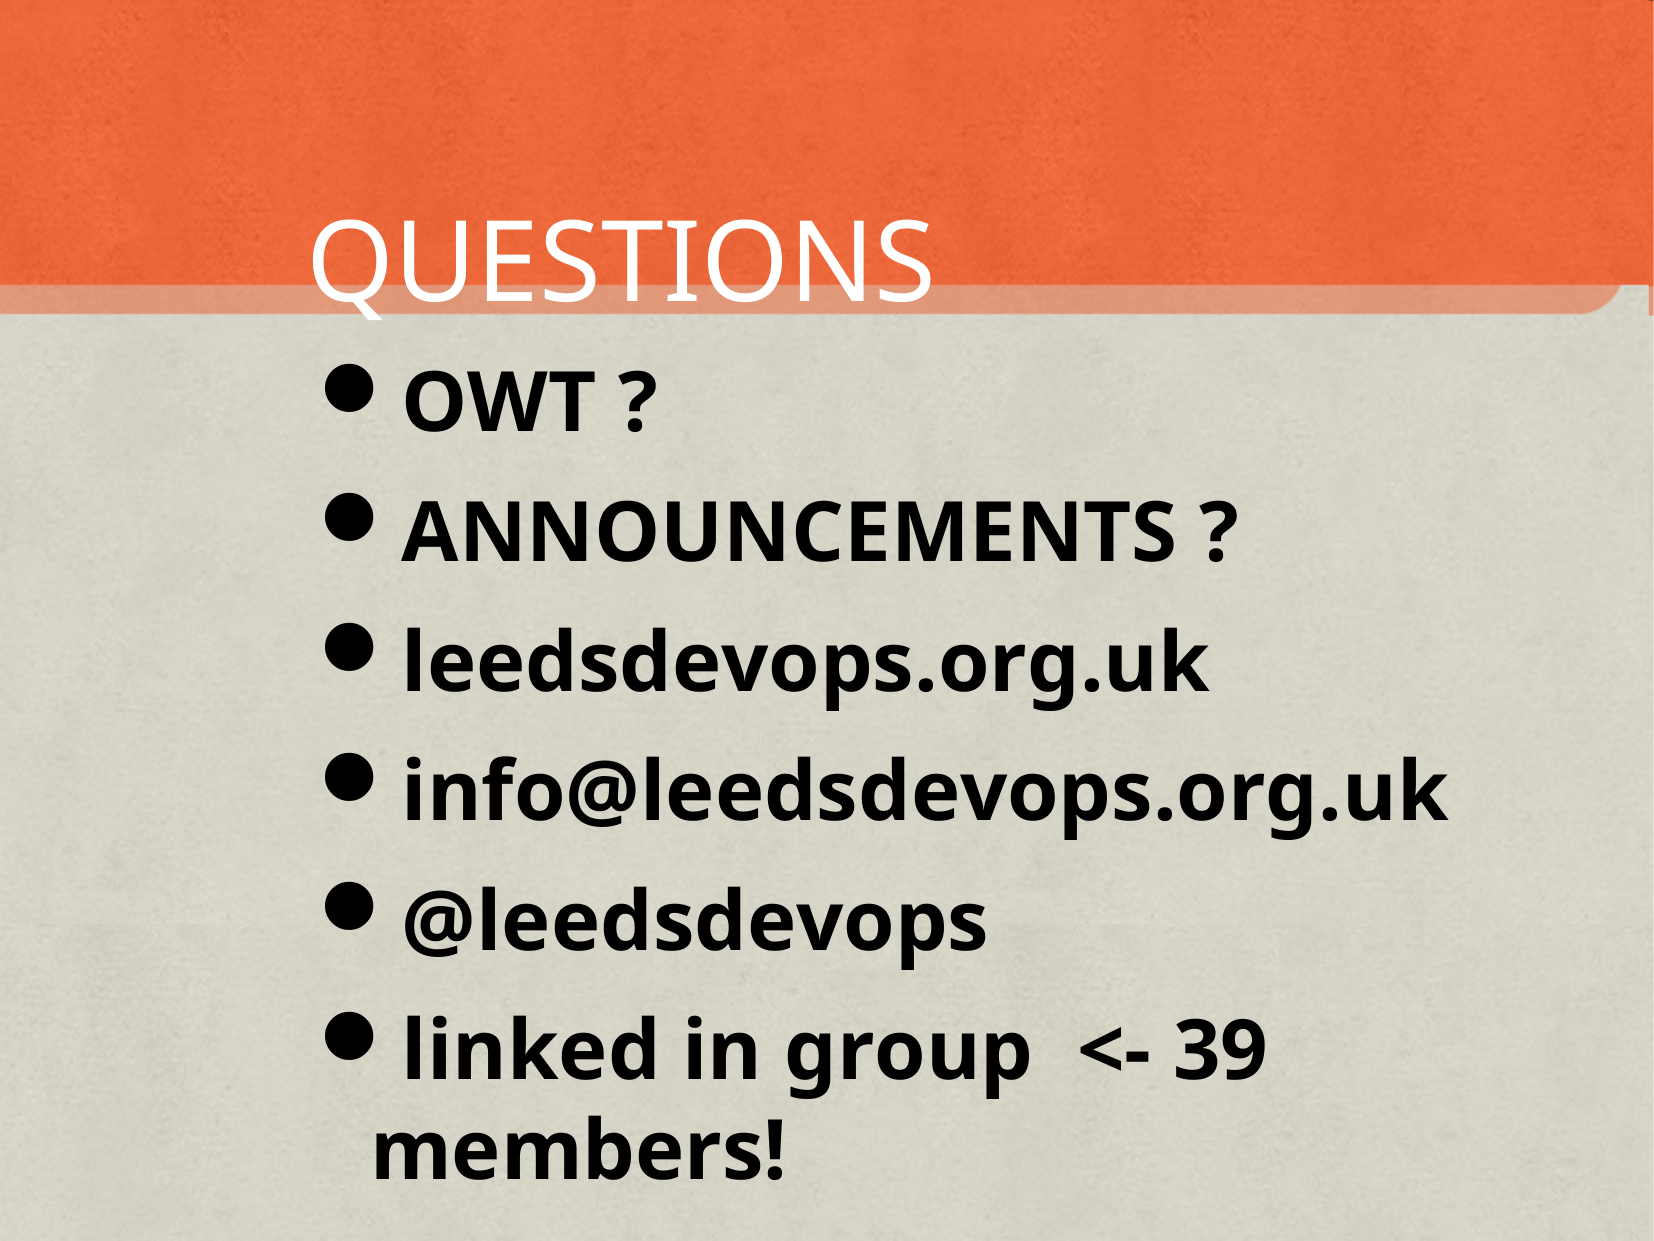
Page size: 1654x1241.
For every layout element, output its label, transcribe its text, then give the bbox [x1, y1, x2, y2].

picture [0, 0, 1654, 1241]
text_box QUESTIONS [324, 228, 376, 293]
text_box QUESTIONS [306, 189, 1654, 318]
text_box OWT ? ANNOUNCEMENTS ? leedsdevops.org.uk info@leedsdevops.org.uk @leedsdevops linked in group <- 39 members! [301, 348, 1588, 1068]
